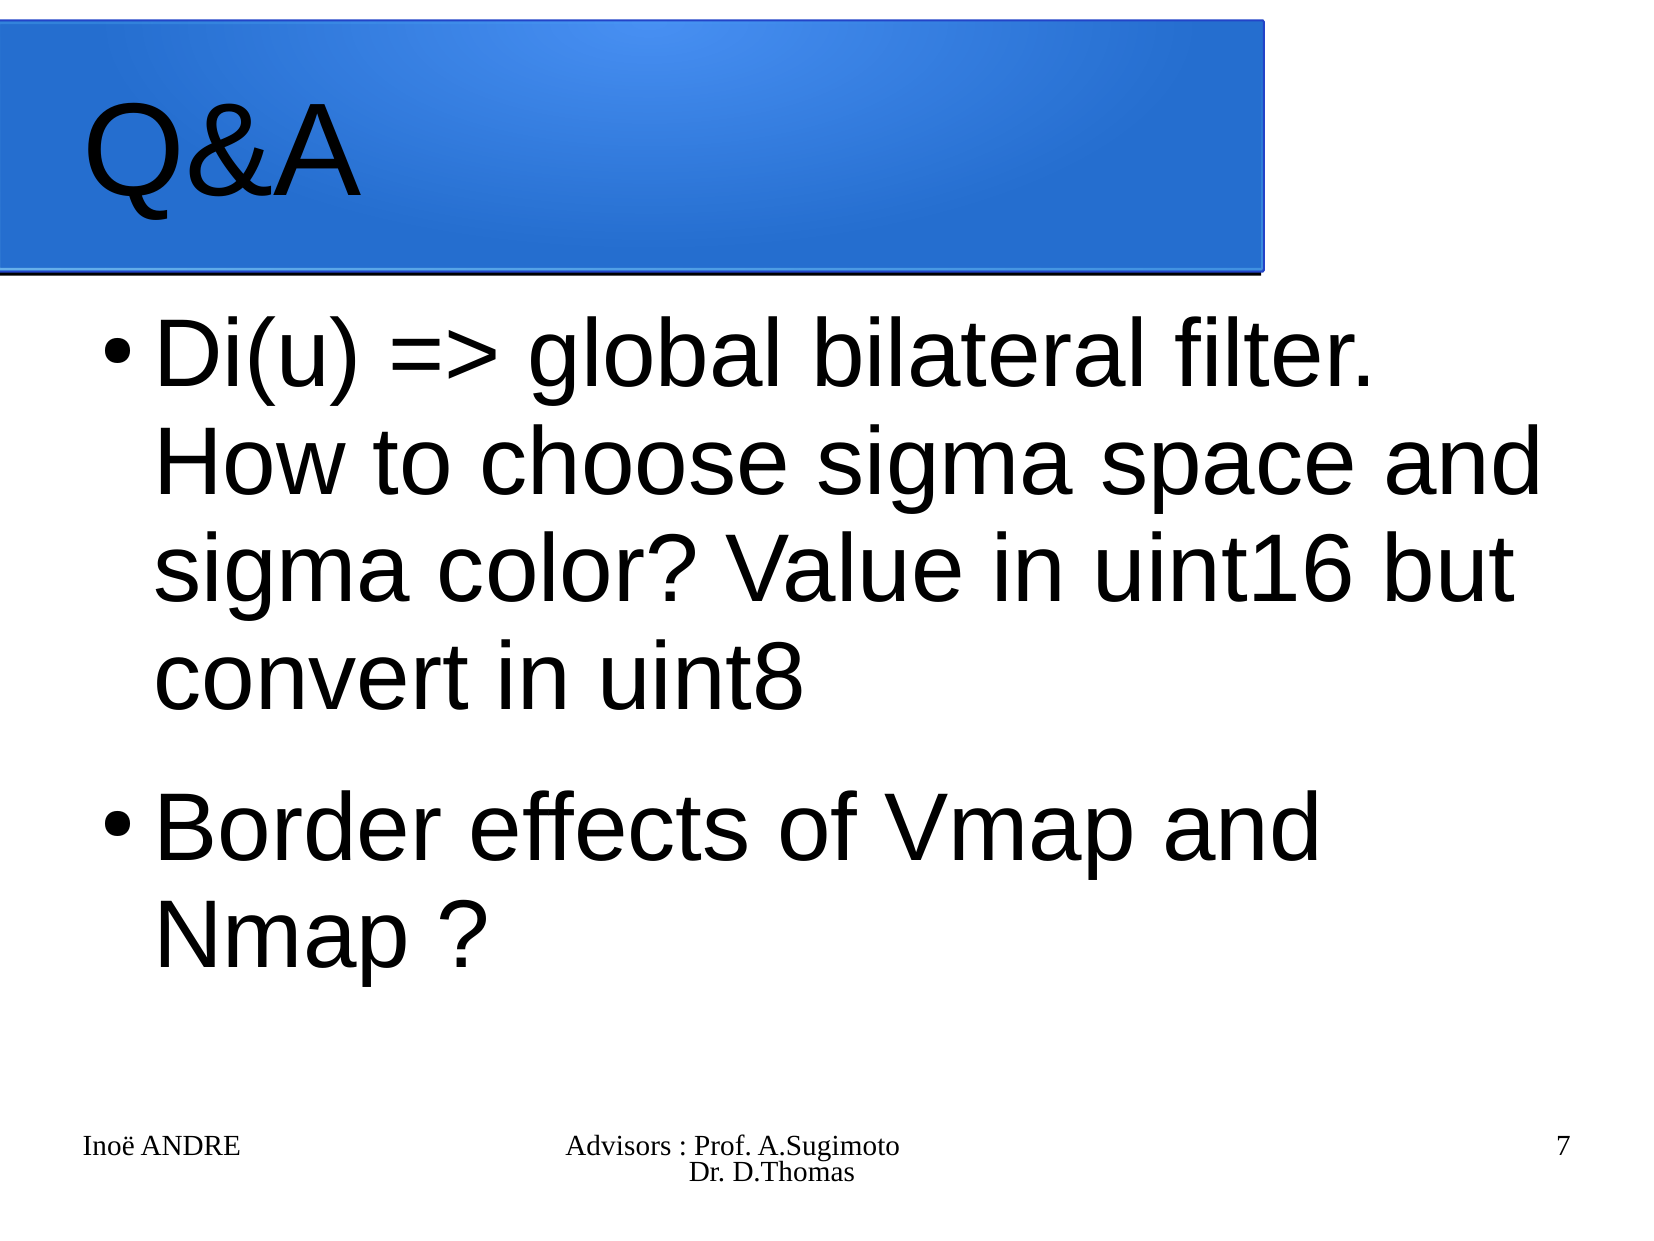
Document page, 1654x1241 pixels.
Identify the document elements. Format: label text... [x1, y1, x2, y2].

title Q&A [82, 47, 1235, 252]
list Di(u) => global bilateral filter. How to choose sigma space and sigma color? Value in uint16 but convert in uint8 Border effects of Vmap and Nmap ? [82, 299, 1571, 1019]
